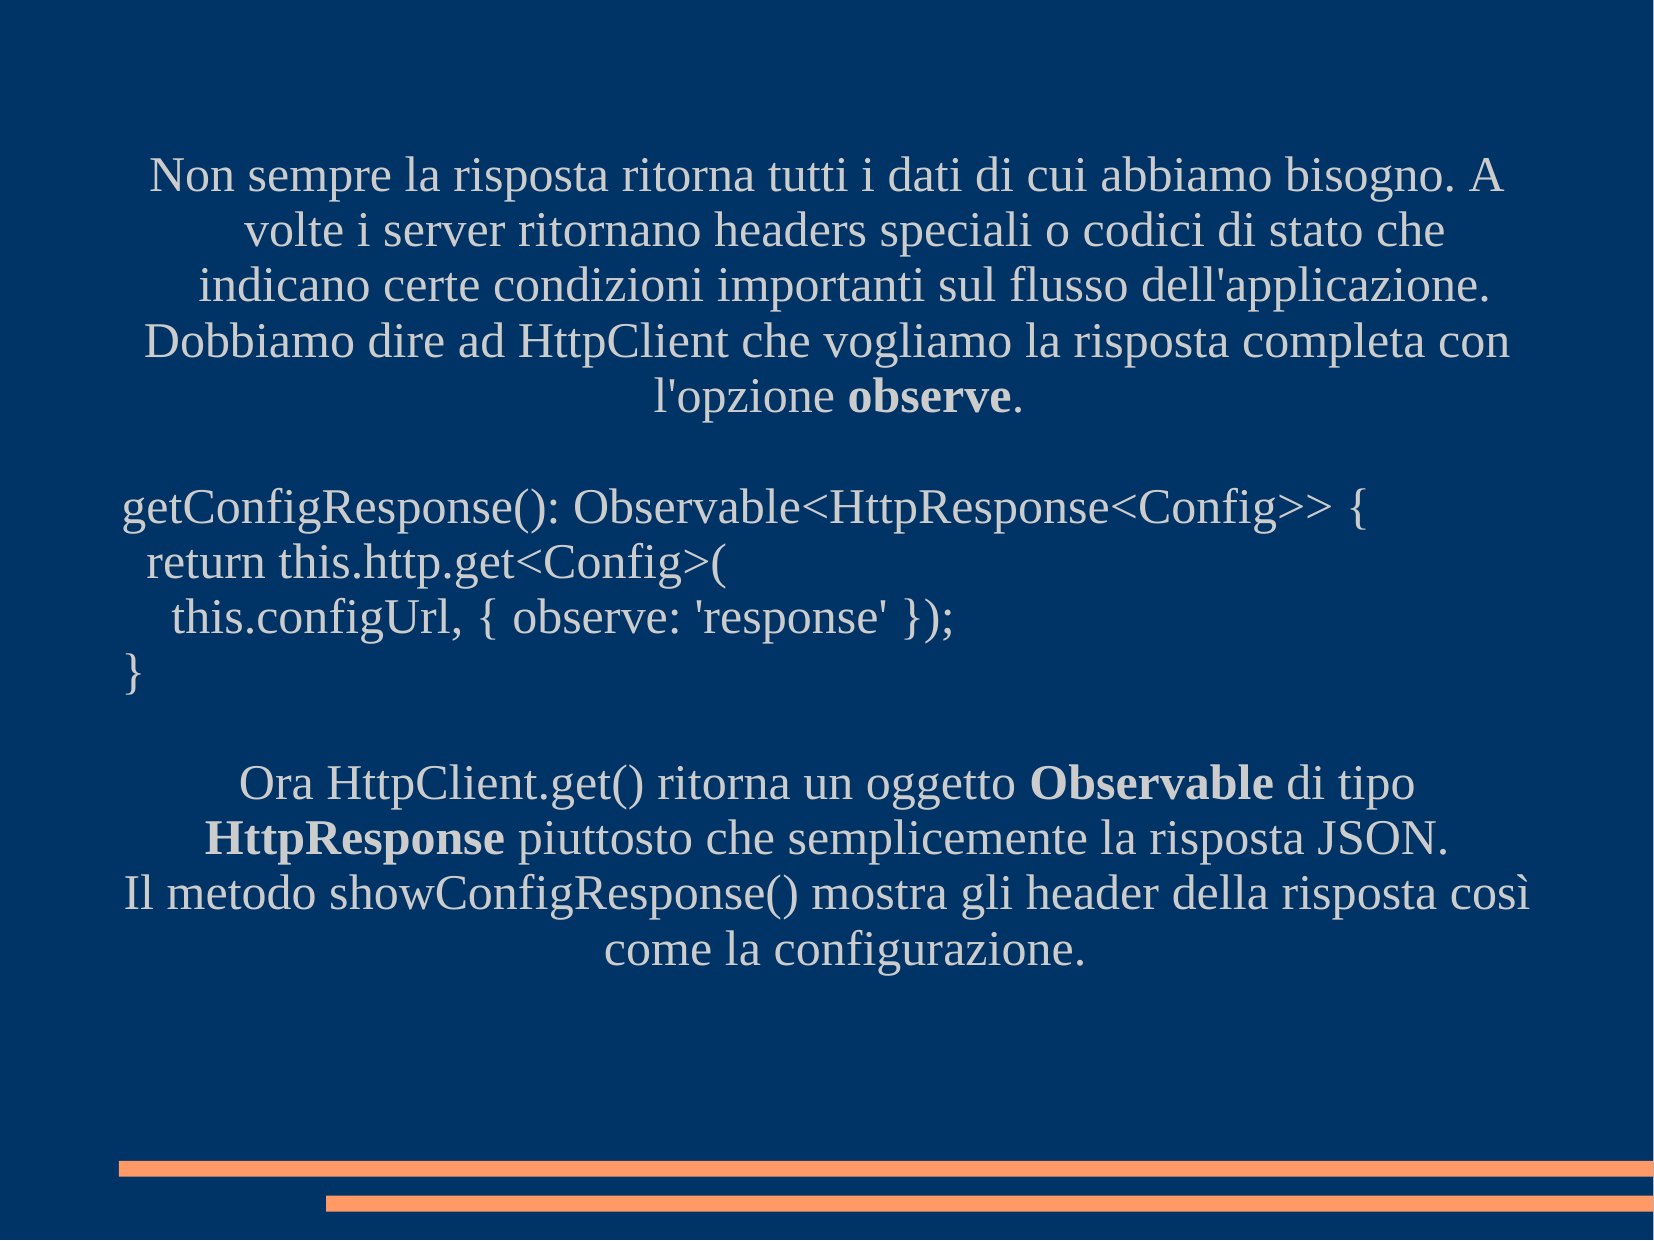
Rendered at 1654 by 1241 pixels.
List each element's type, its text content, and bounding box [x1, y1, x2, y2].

subtitle Non sempre la risposta ritorna tutti i dati di cui abbiamo bisogno. A volte i server ritornano headers speciali o codici di stato che indicano certe condizioni importanti sul flusso dell'applicazione. Dobbiamo dire ad HttpClient che vogliamo la risposta completa con l'opzione observe. getConfigResponse(): Observable<HttpResponse<Config>> { return this.http.get<Config>( this.configUrl, { observe: 'response' }); } Ora HttpClient.get() ritorna un oggetto Observable di tipo HttpResponse piuttosto che semplicemente la risposta JSON. Il metodo showConfigResponse() mostra gli header della risposta così come la configurazione. [121, 46, 1534, 1132]
